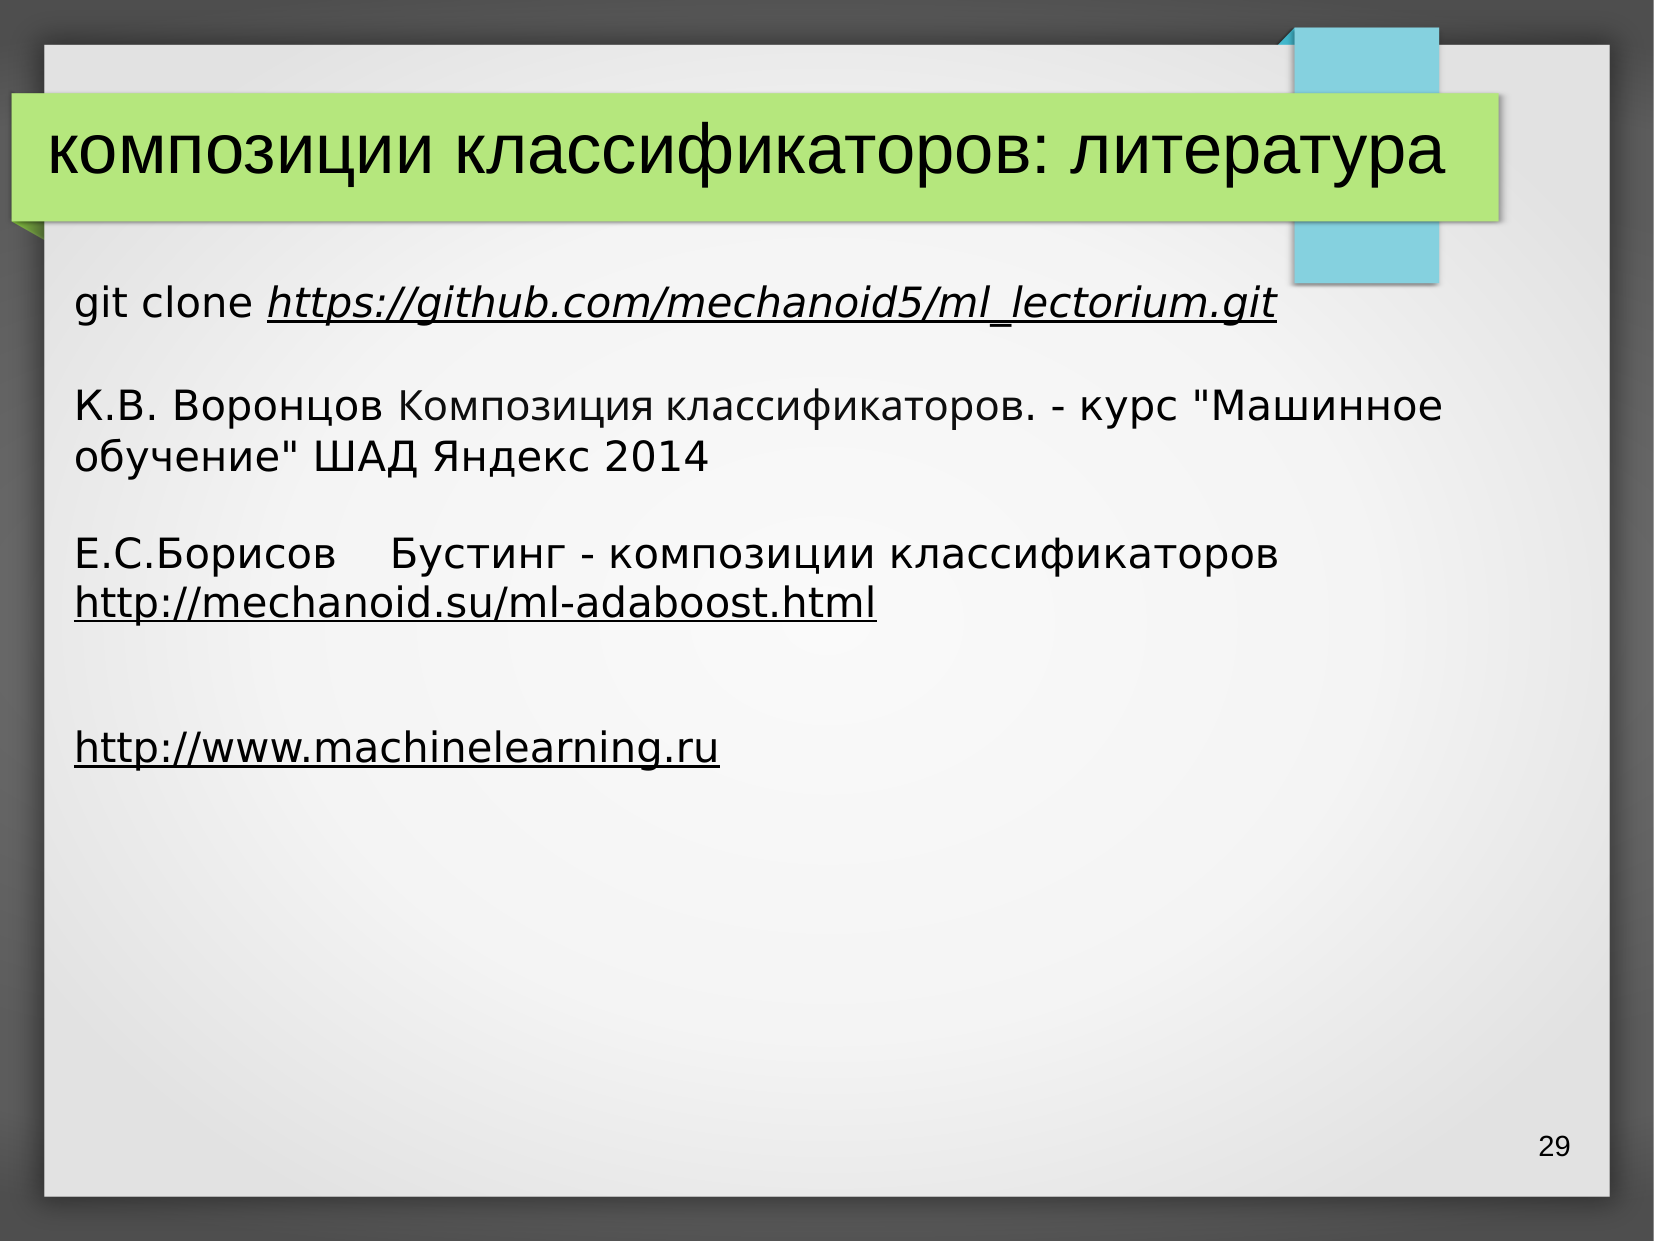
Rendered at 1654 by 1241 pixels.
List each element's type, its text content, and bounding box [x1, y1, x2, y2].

text_box git clone https://github.com/mechanoid5/ml_lectorium.git К.В. Воронцов Композиция классификаторов. - курс "Машинное обучение" ШАД Яндекс 2014 Е.С.Борисов Бустинг - композиции классификаторов http://mechanoid.su/ml-adaboost.html http://www.machinelearning.ru [59, 271, 1489, 815]
picture [0, 0, 1654, 1241]
title композиции классификаторов: литература [47, 96, 1477, 201]
